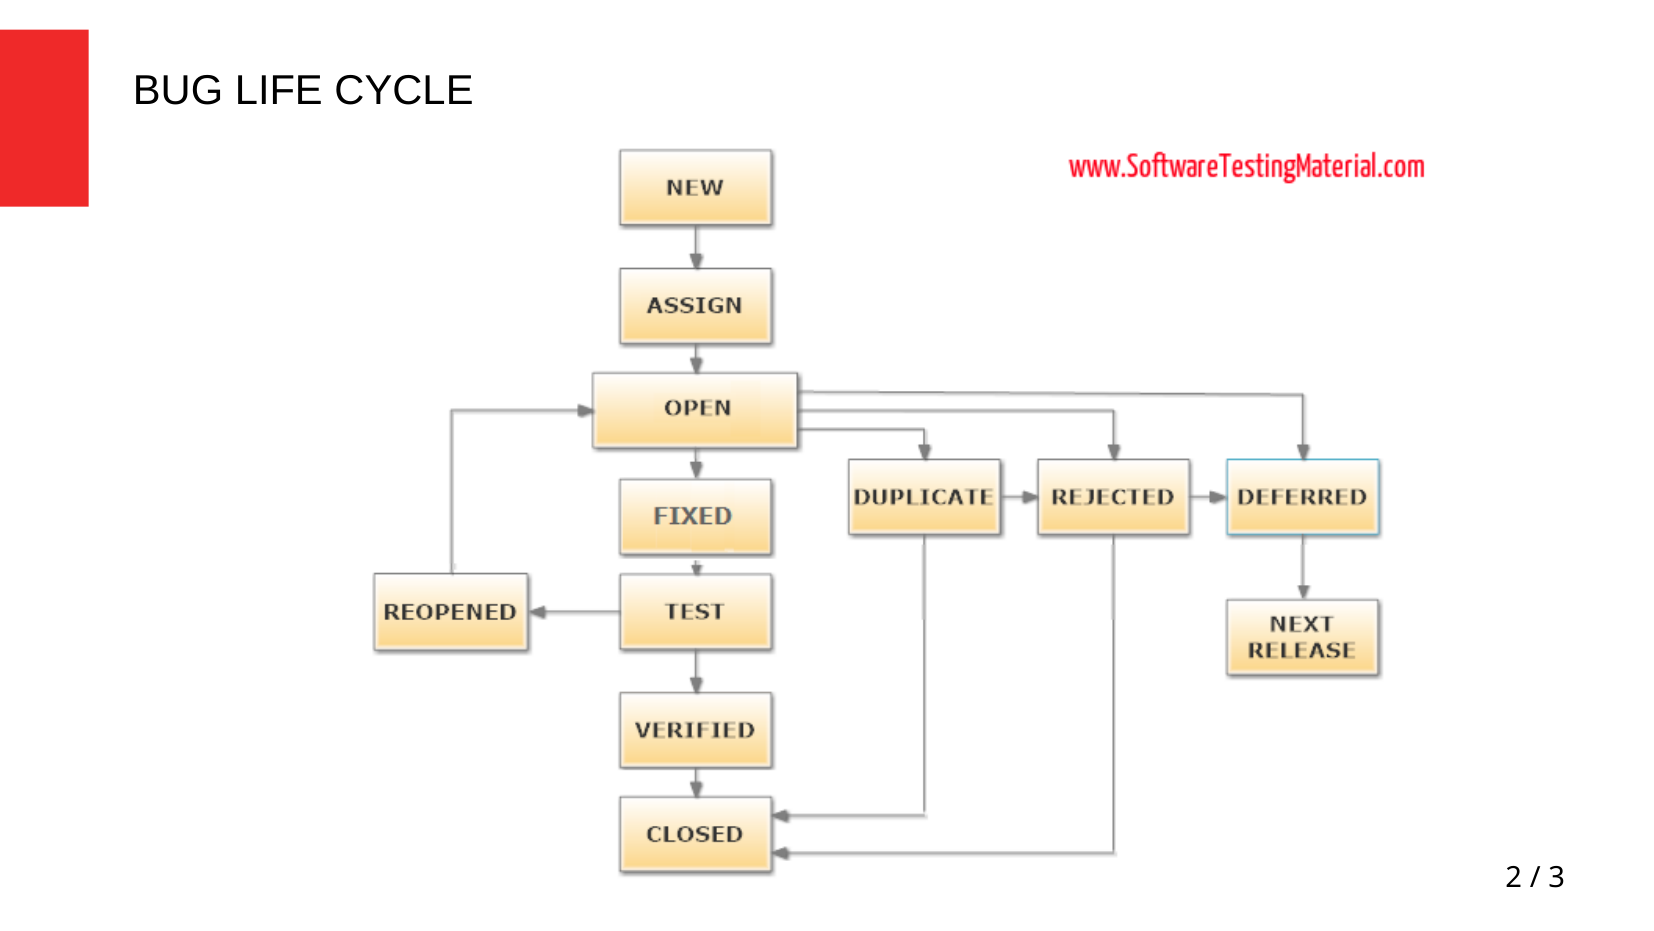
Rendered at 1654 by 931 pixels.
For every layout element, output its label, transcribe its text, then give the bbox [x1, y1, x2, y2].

text_box BUG LIFE CYCLE [118, 59, 898, 177]
picture [354, 135, 1457, 886]
